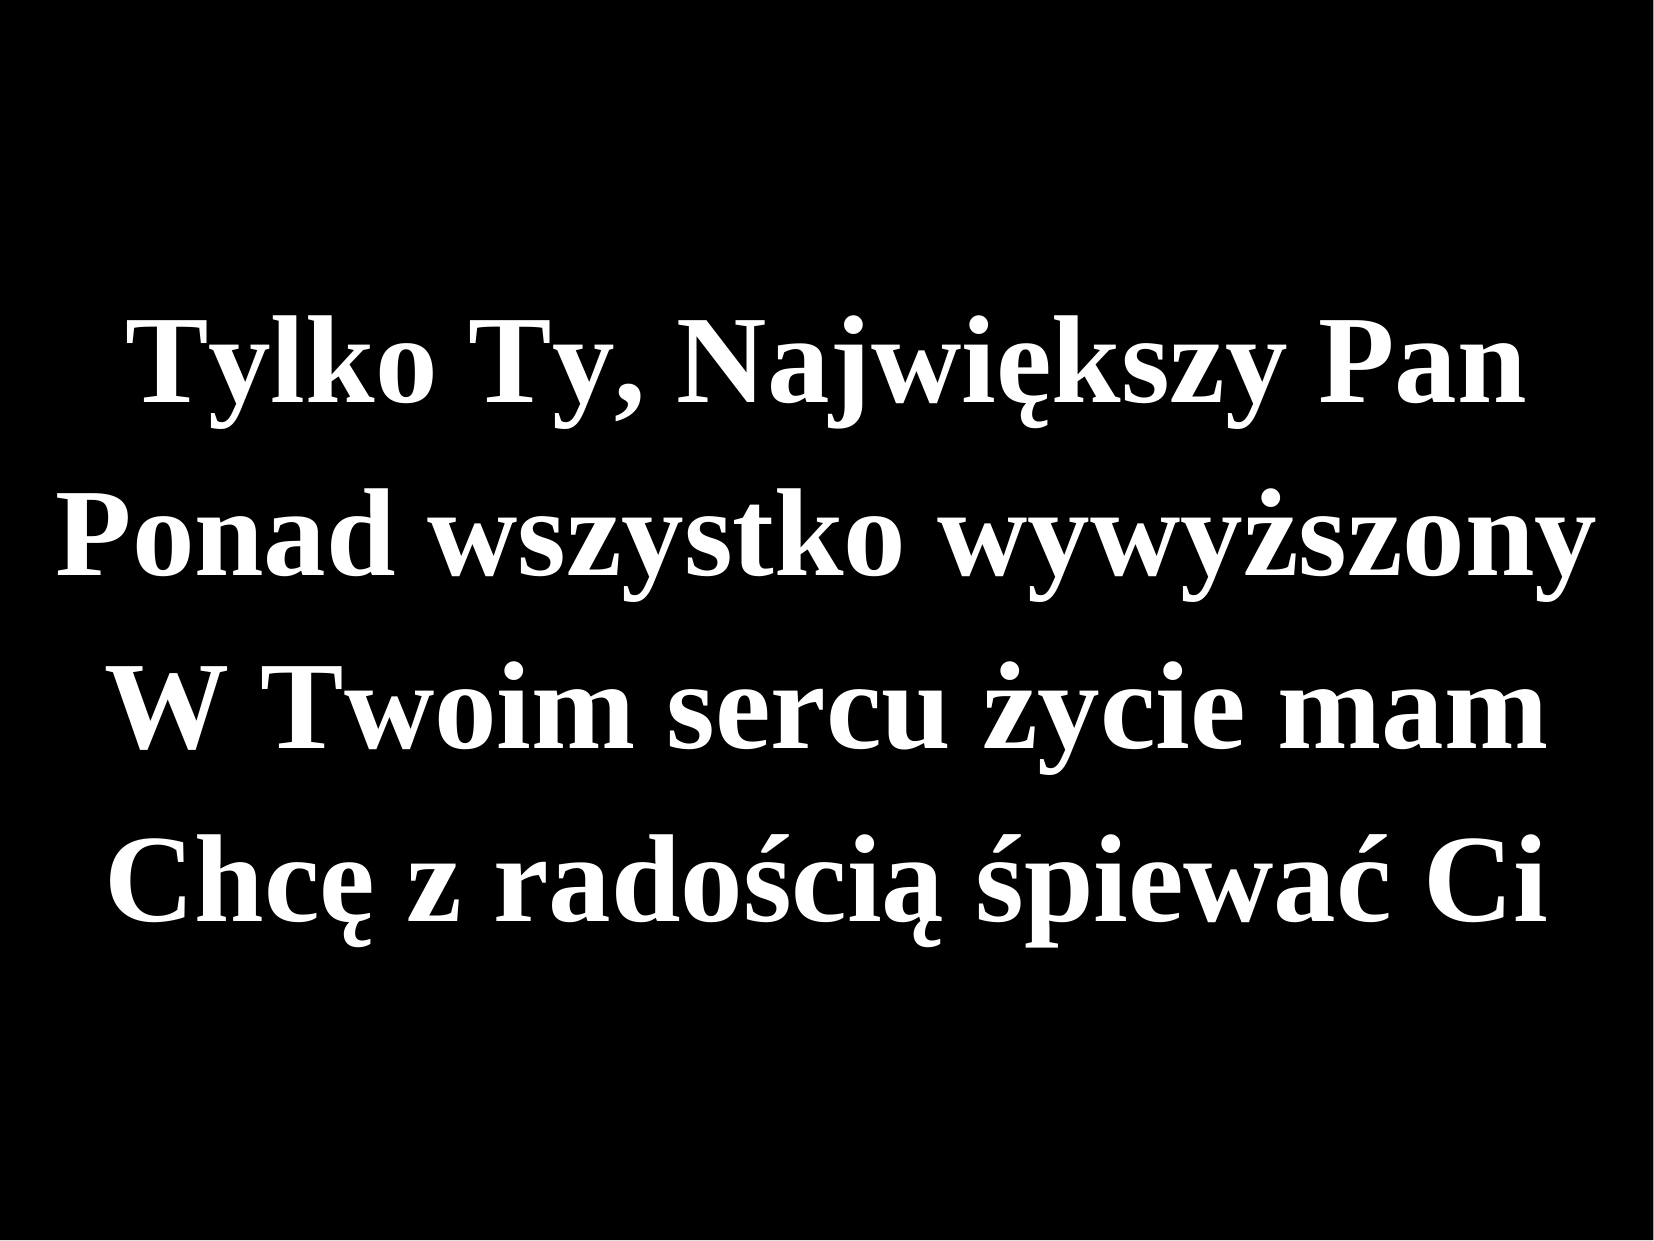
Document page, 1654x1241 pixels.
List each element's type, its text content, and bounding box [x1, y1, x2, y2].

title Tylko Ty, Największy Pan ppp Ponad wszystko wywyższony ppp W Twoim sercu życie mam ppp Chcę z radością śpiewać Ci [0, 0, 1654, 1241]
